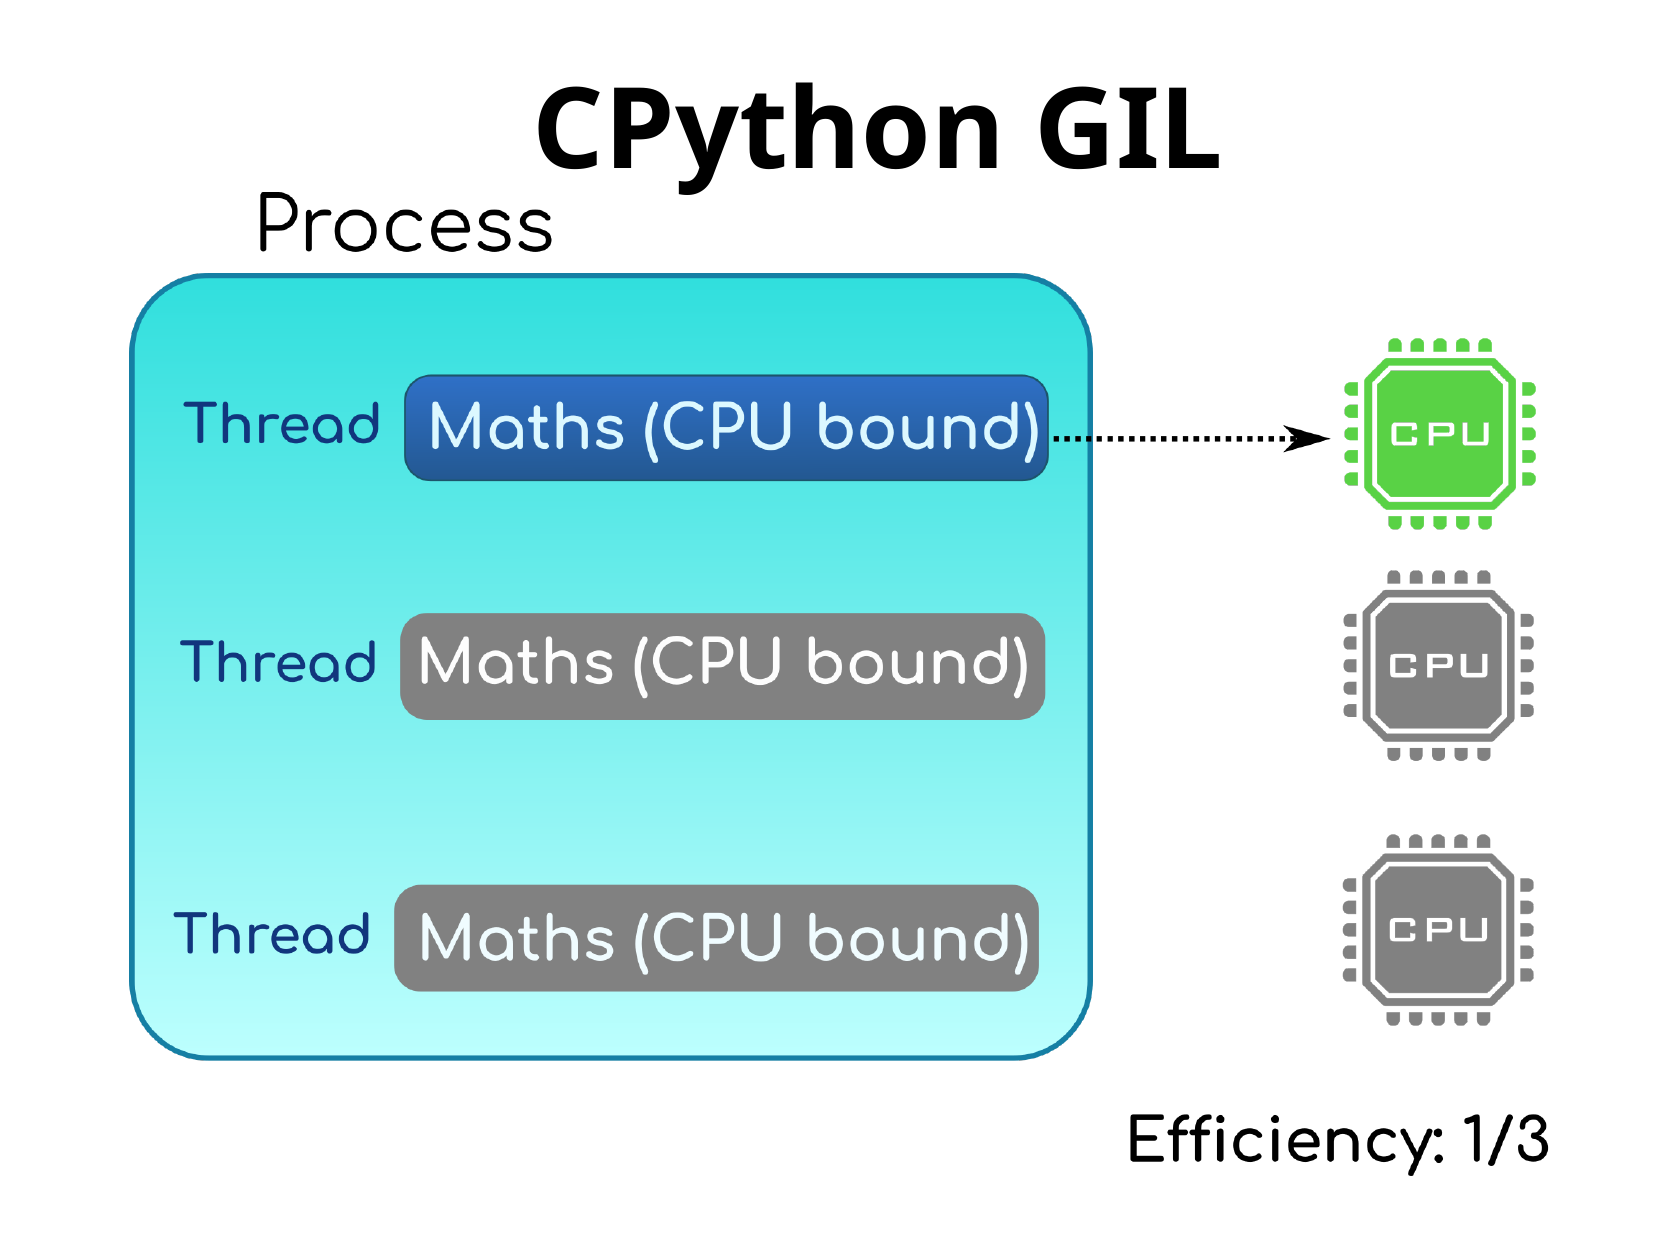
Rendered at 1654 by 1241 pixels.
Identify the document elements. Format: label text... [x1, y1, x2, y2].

picture [129, 192, 1554, 1176]
title CPython GIL [213, 50, 1544, 192]
